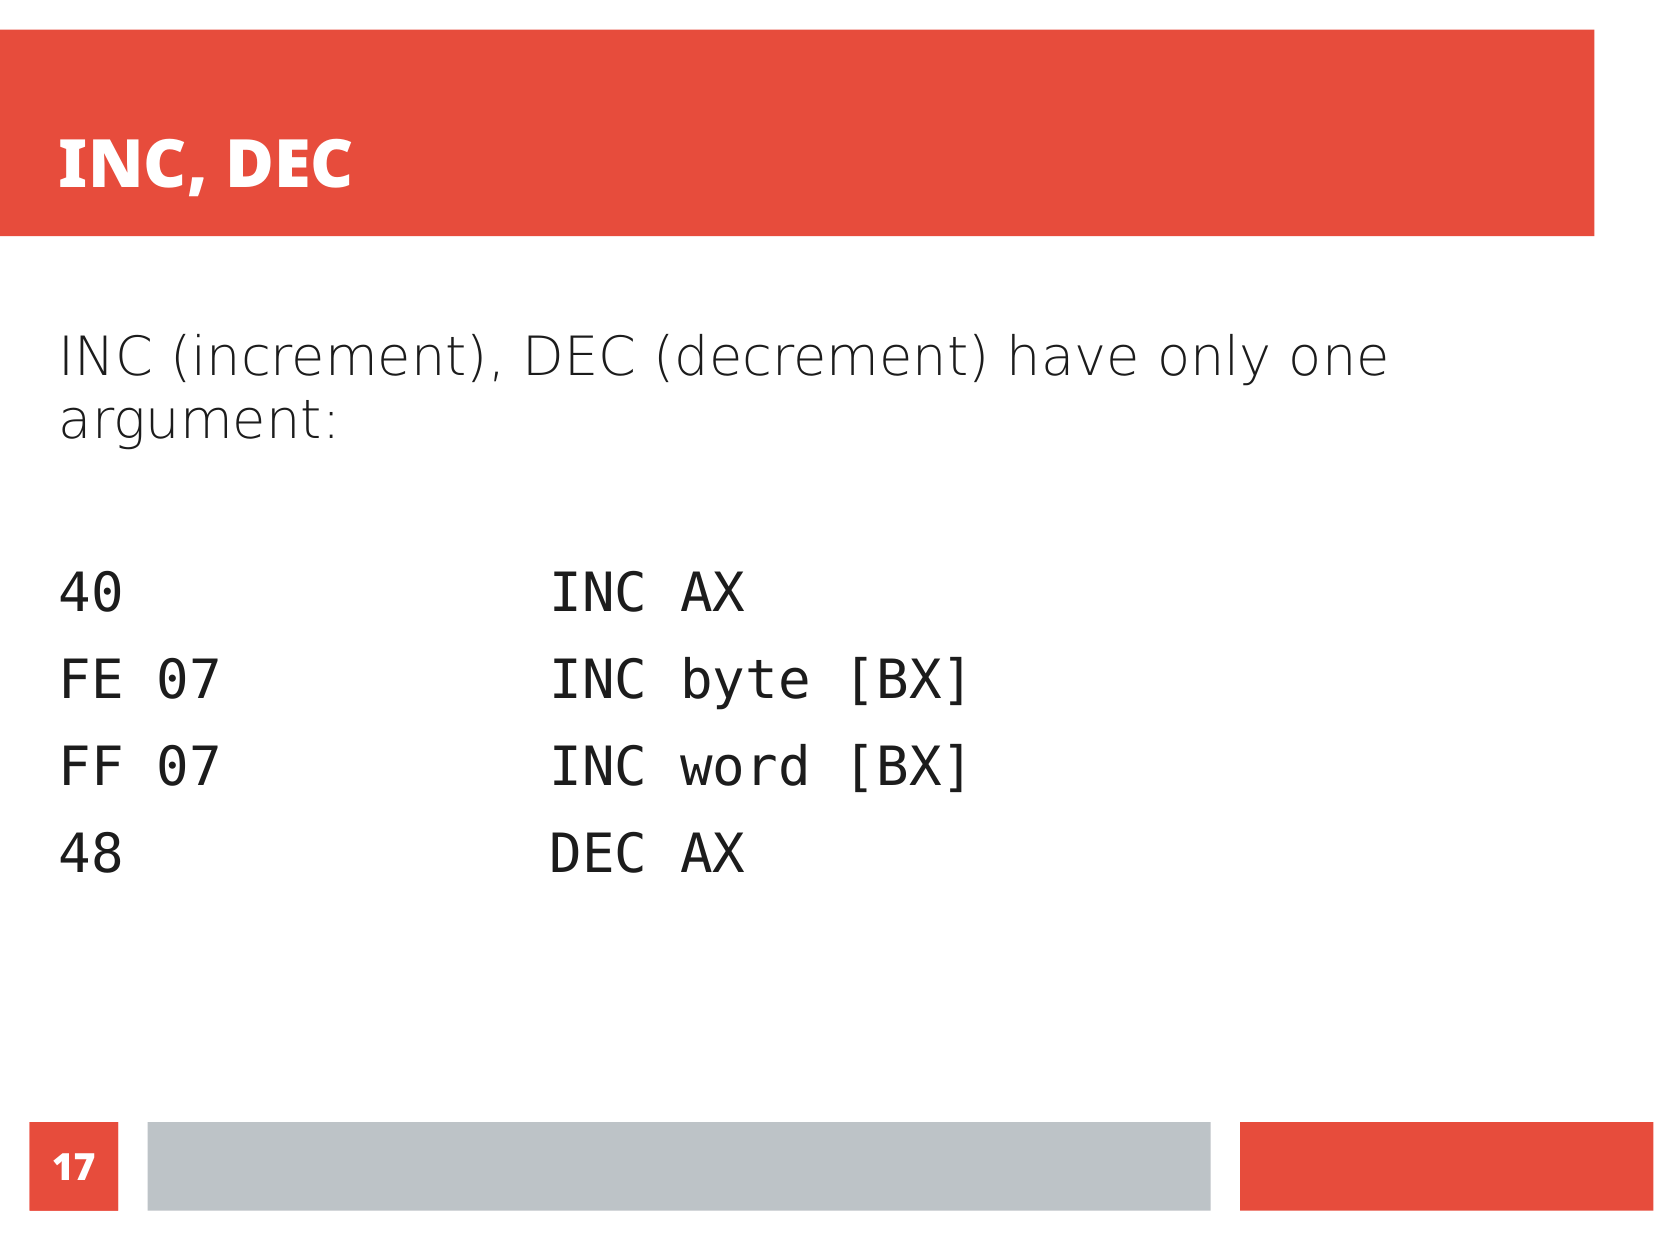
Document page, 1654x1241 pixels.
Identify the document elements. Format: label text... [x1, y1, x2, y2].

list INC (increment), DEC (decrement) have only one argument: 40 INC AX FE 07 INC byte [BX] FF 07 INC word [BX] 48 DEC AX [59, 324, 1565, 1093]
title INC, DEC [59, 59, 1595, 207]
